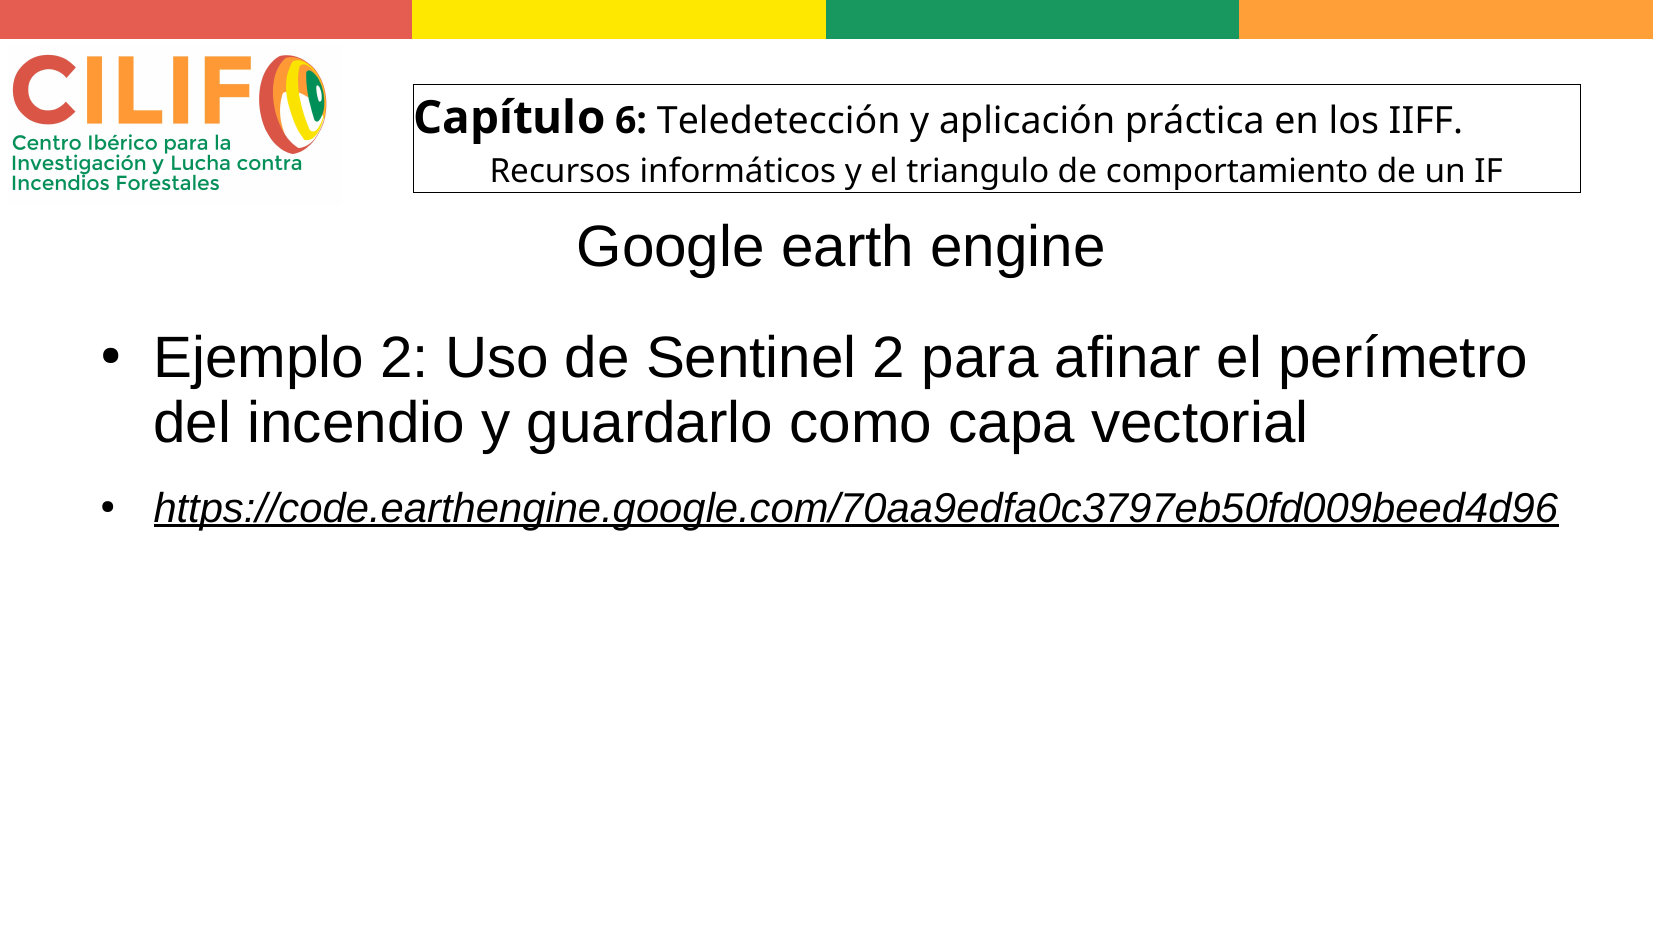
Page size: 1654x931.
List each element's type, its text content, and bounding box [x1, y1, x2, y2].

title Google earth engine [206, 167, 1477, 324]
picture [8, 45, 342, 205]
list Ejemplo 2: Uso de Sentinel 2 para afinar el perímetro del incendio y guardarlo como capa vectorial https://code.earthengine.google.com/70aa9edfa0c3797eb50fd009beed4d96 [82, 324, 1595, 857]
